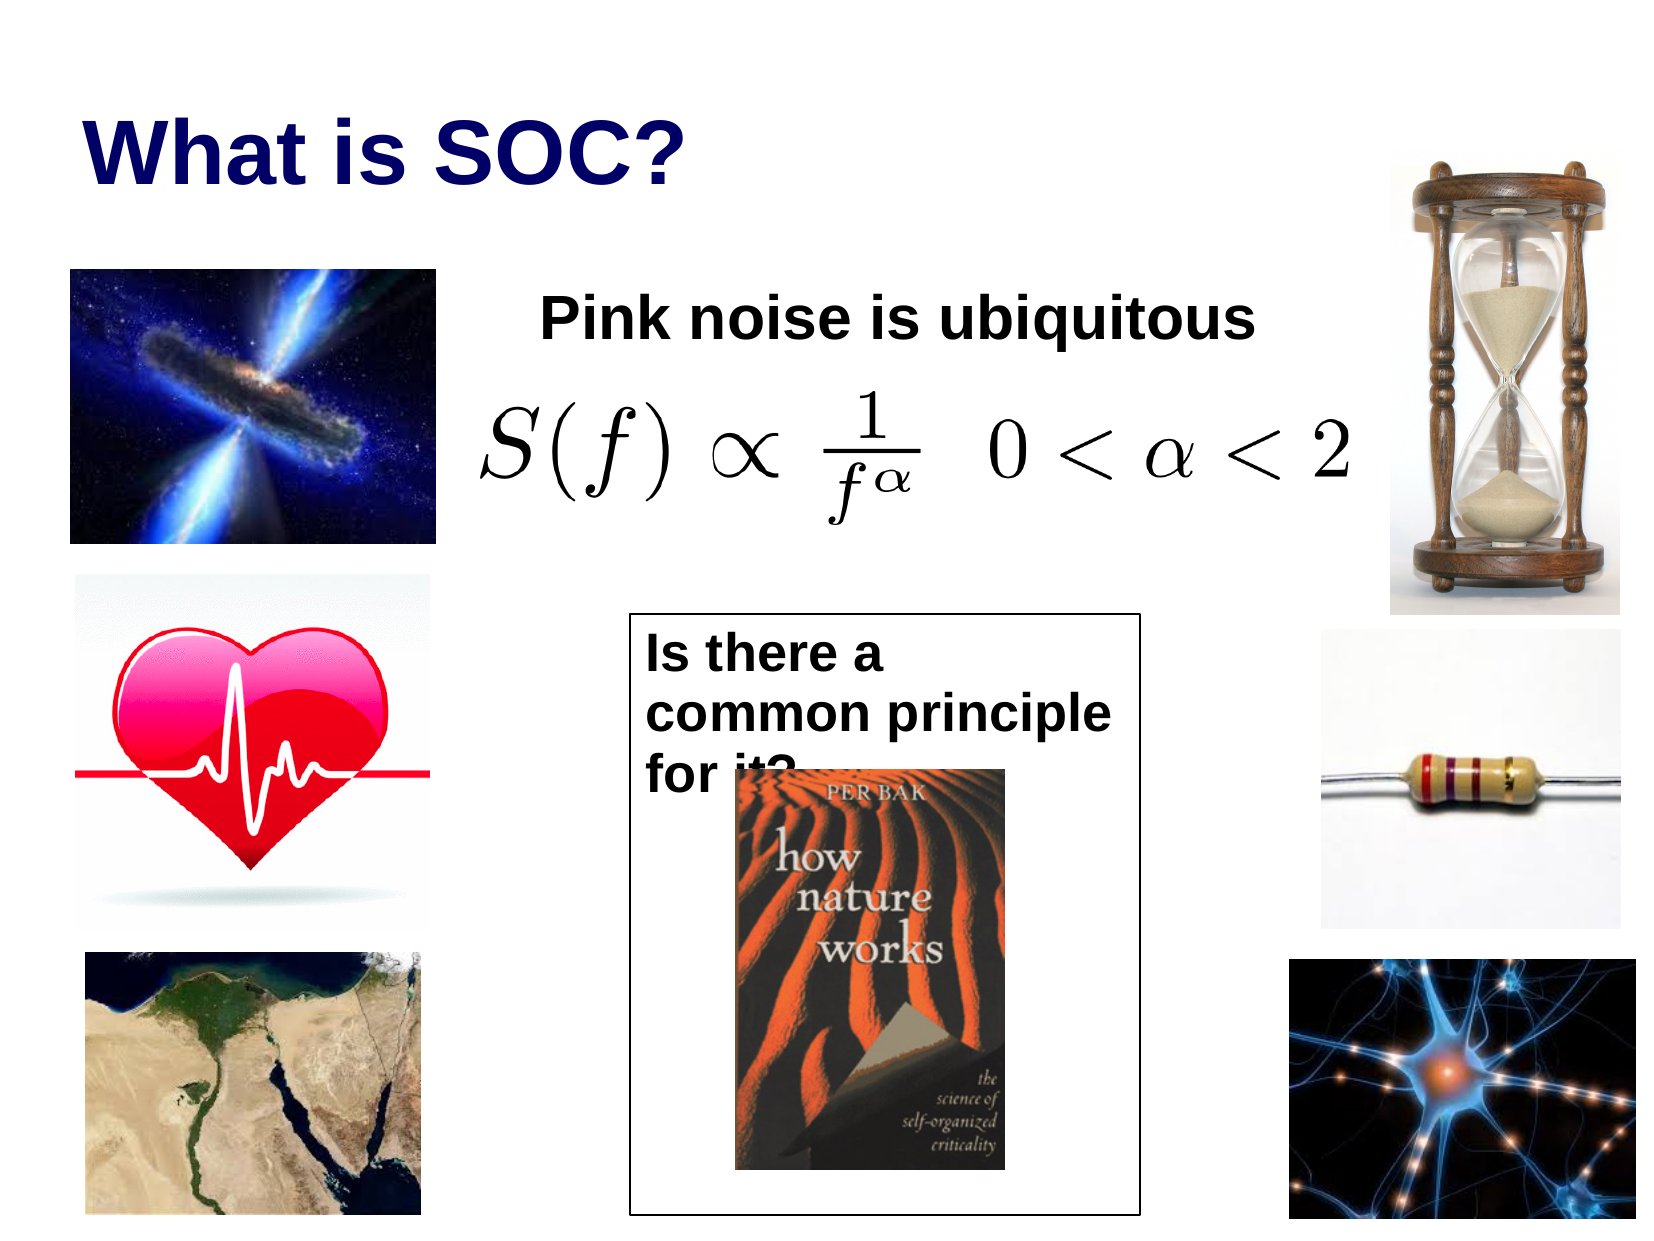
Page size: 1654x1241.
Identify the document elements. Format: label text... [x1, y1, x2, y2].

picture [85, 952, 421, 1216]
picture [70, 269, 436, 544]
picture [1321, 629, 1621, 929]
text_box Pink noise is ubiquitous [525, 275, 1274, 361]
title What is SOC? [82, 49, 1571, 257]
picture [480, 391, 921, 526]
picture [990, 419, 1349, 481]
picture [1390, 149, 1621, 616]
picture [735, 769, 1005, 1171]
picture [1289, 959, 1636, 1219]
picture [75, 574, 430, 931]
text_box Is there a common principle for it? [630, 613, 1141, 1216]
